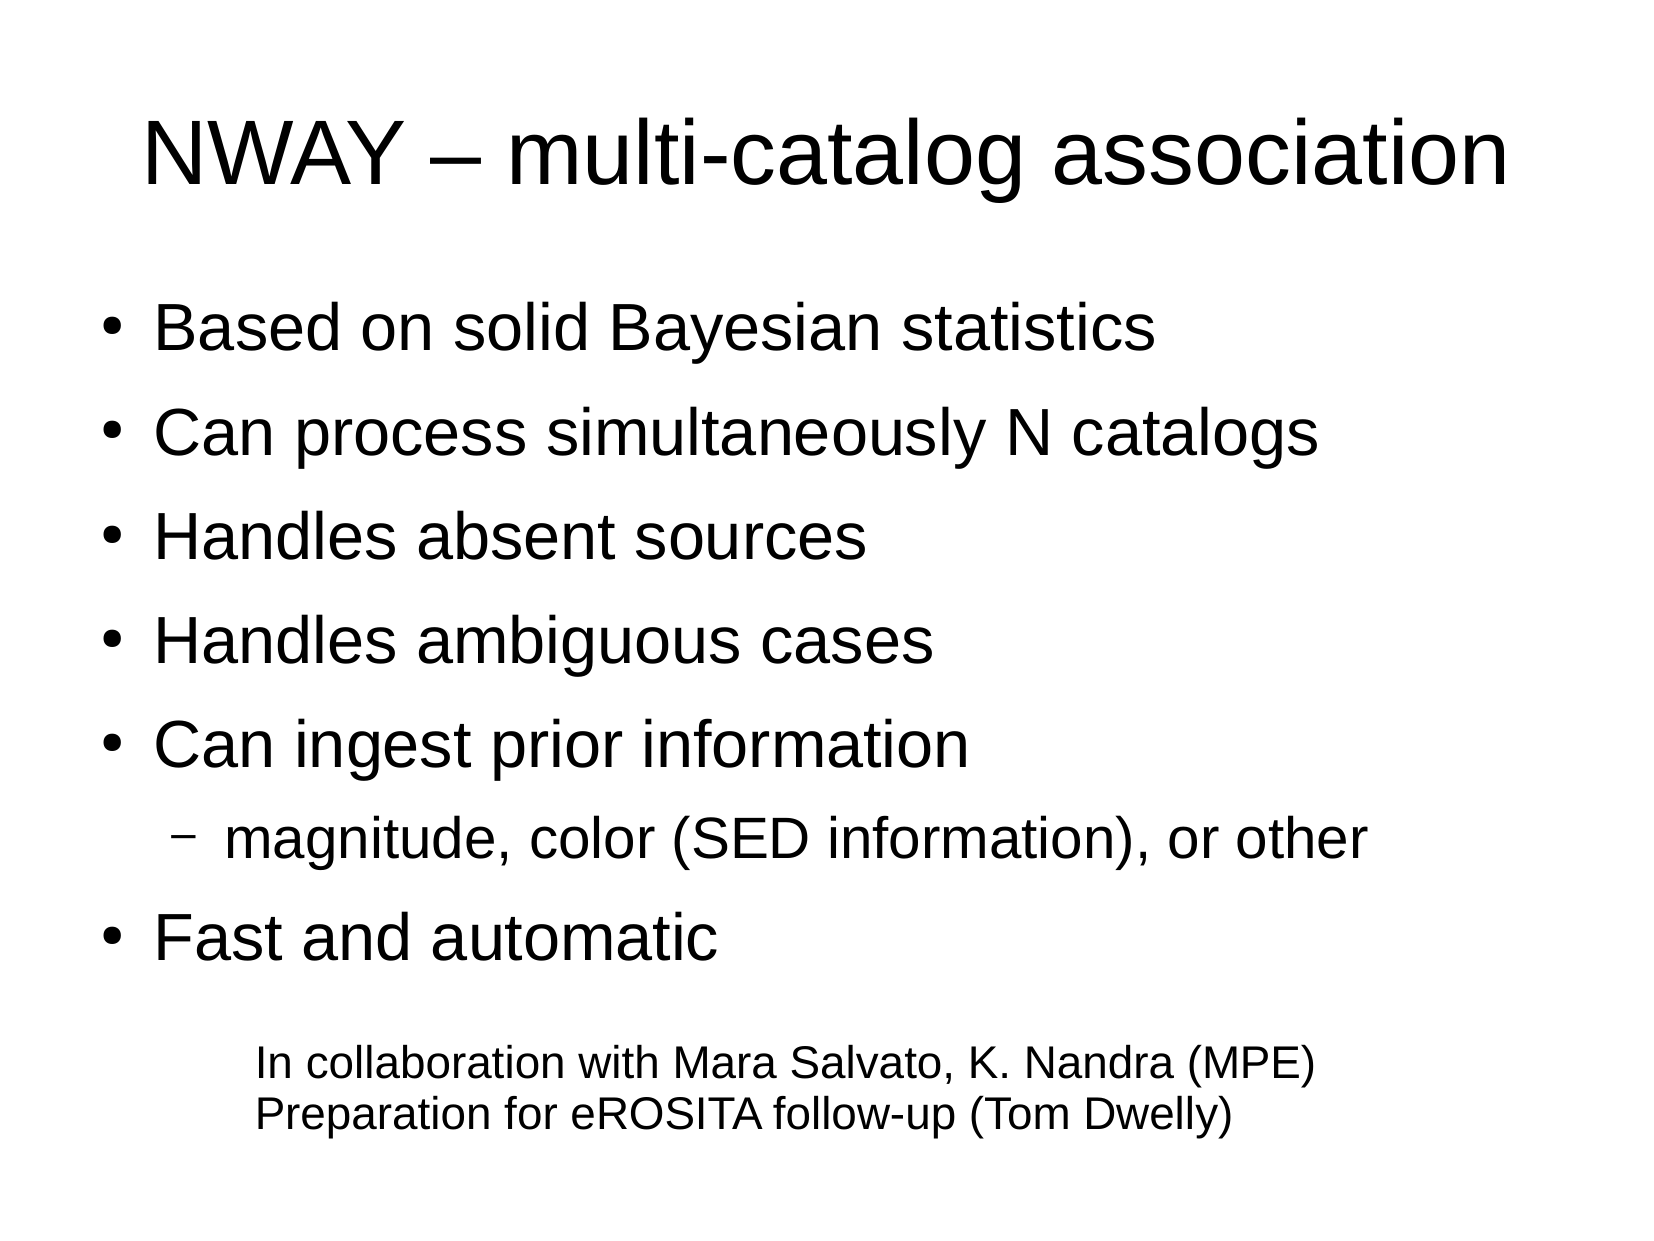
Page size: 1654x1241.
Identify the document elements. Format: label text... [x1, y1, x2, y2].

list Based on solid Bayesian statistics Can process simultaneously N catalogs Handles absent sources Handles ambiguous cases Can ingest prior information magnitude, color (SED information), or other Fast and automatic [82, 290, 1571, 1010]
text_box In collaboration with Mara Salvato, K. Nandra (MPE) Preparation for eROSITA follow-up (Tom Dwelly) [240, 1029, 1576, 1147]
title NWAY – multi-catalog association [82, 49, 1571, 257]
